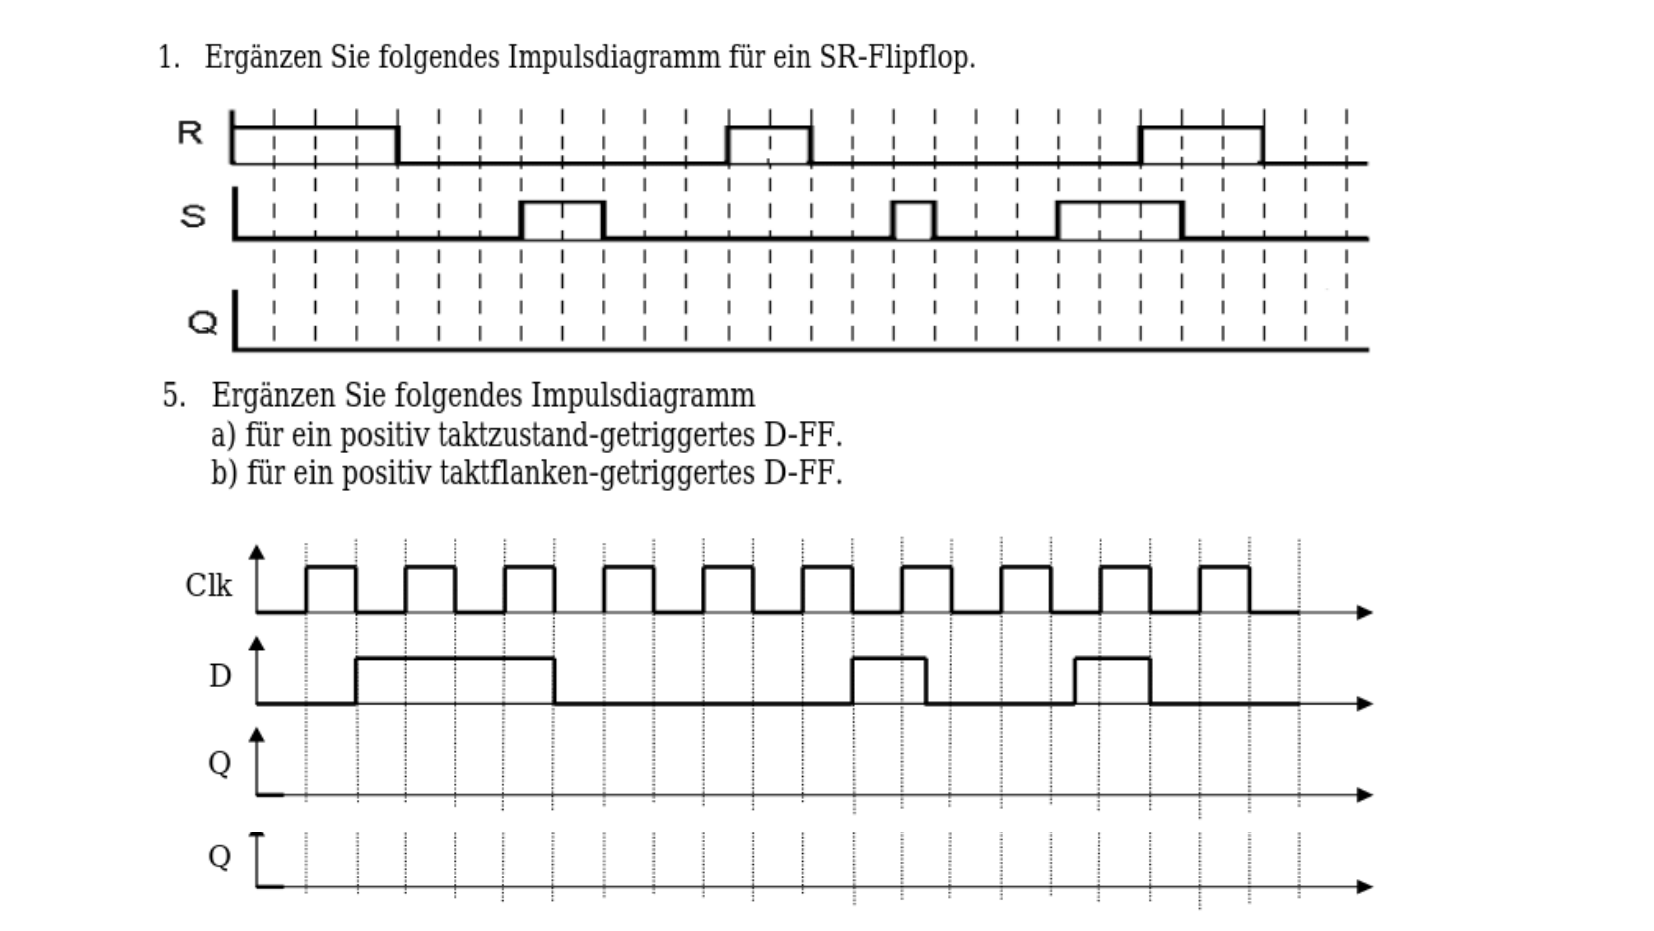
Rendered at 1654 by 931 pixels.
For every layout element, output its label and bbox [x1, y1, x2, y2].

picture [132, 0, 1441, 922]
